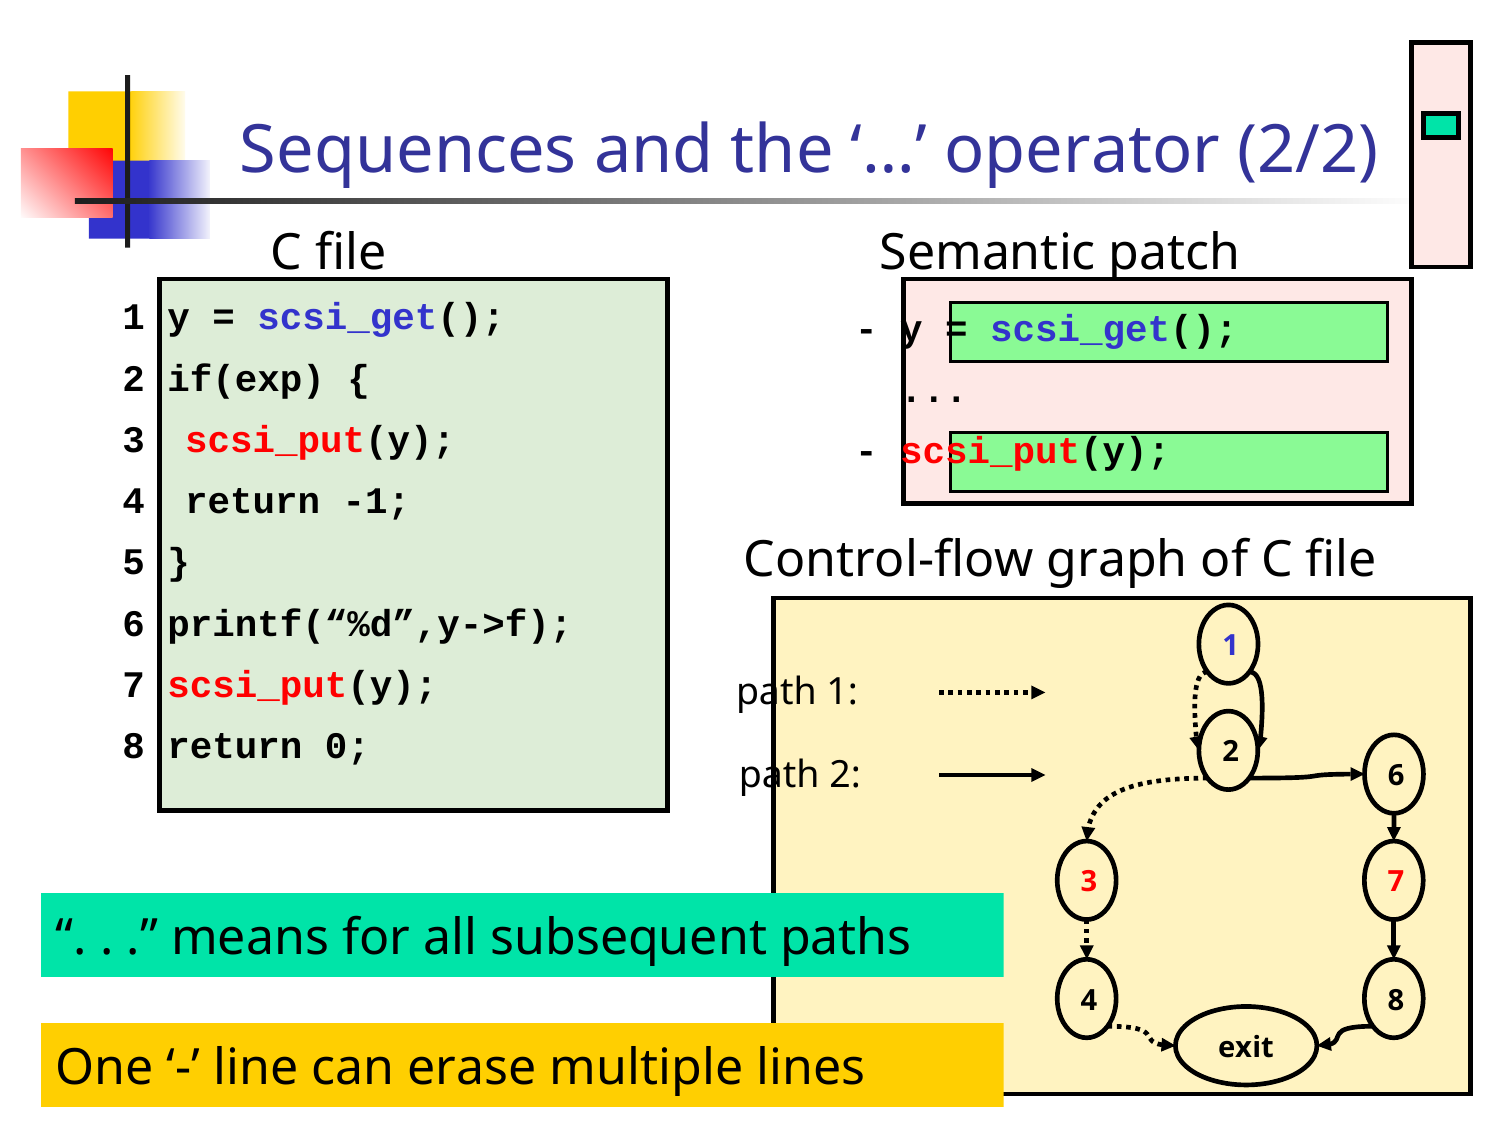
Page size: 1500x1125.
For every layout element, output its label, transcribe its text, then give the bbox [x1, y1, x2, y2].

text_box 8 [1364, 959, 1424, 1038]
text_box [159, 778, 668, 811]
text_box path 1: [721, 656, 998, 724]
text_box 2 [1198, 711, 1258, 790]
text_box [159, 279, 255, 290]
text_box 7 [1364, 841, 1424, 920]
text_box 4 [1057, 959, 1117, 1038]
text_box 3 [1057, 841, 1117, 920]
text_box Control-flow graph of C file [728, 515, 1500, 600]
text_box [903, 278, 1412, 504]
text_box 1 [1198, 604, 1259, 684]
title Sequences and the ‘…’ operator (2/2) [224, 12, 1500, 200]
text_box C file [255, 207, 527, 292]
text_box “. . .” means for all subsequent paths [41, 893, 1004, 977]
text_box exit [1175, 1006, 1317, 1085]
text_box [773, 600, 1471, 1094]
text_box [1411, 42, 1471, 268]
text_box 1 y = scsi_get(); 2 if(exp) { 3 scsi_put(y); 4 return -1; 5 } 6 printf(“%d”,y->f); 7 scsi_put(y); 8 return 0; [107, 290, 735, 778]
text_box Semantic patch [864, 207, 1381, 292]
text_box path 2: [724, 739, 1001, 807]
text_box [527, 279, 668, 290]
text_box 6 [1364, 734, 1424, 814]
text_box - y = scsi_get(); ... - scsi_put(y); [840, 302, 1378, 484]
text_box One ‘-’ line can erase multiple lines [41, 1023, 1004, 1107]
